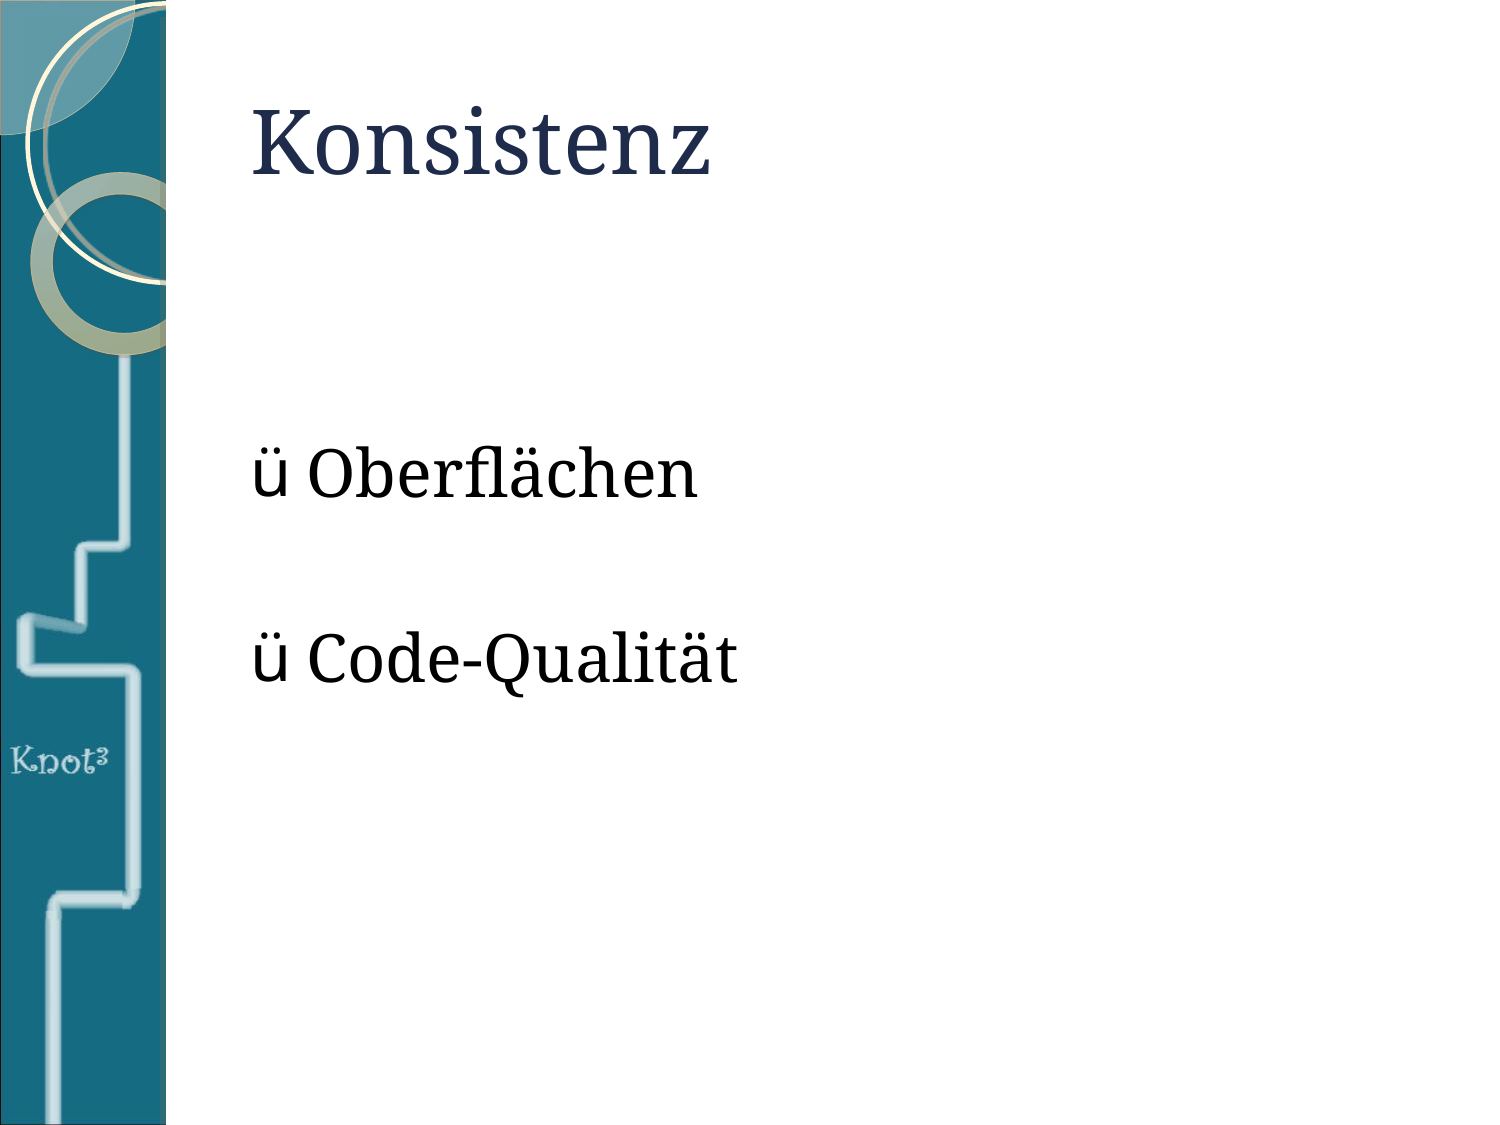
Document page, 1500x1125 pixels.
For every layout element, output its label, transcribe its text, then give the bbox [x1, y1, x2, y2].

title Konsistenz [235, 23, 1466, 237]
list Oberflächen Code-Qualität [235, 237, 1466, 906]
